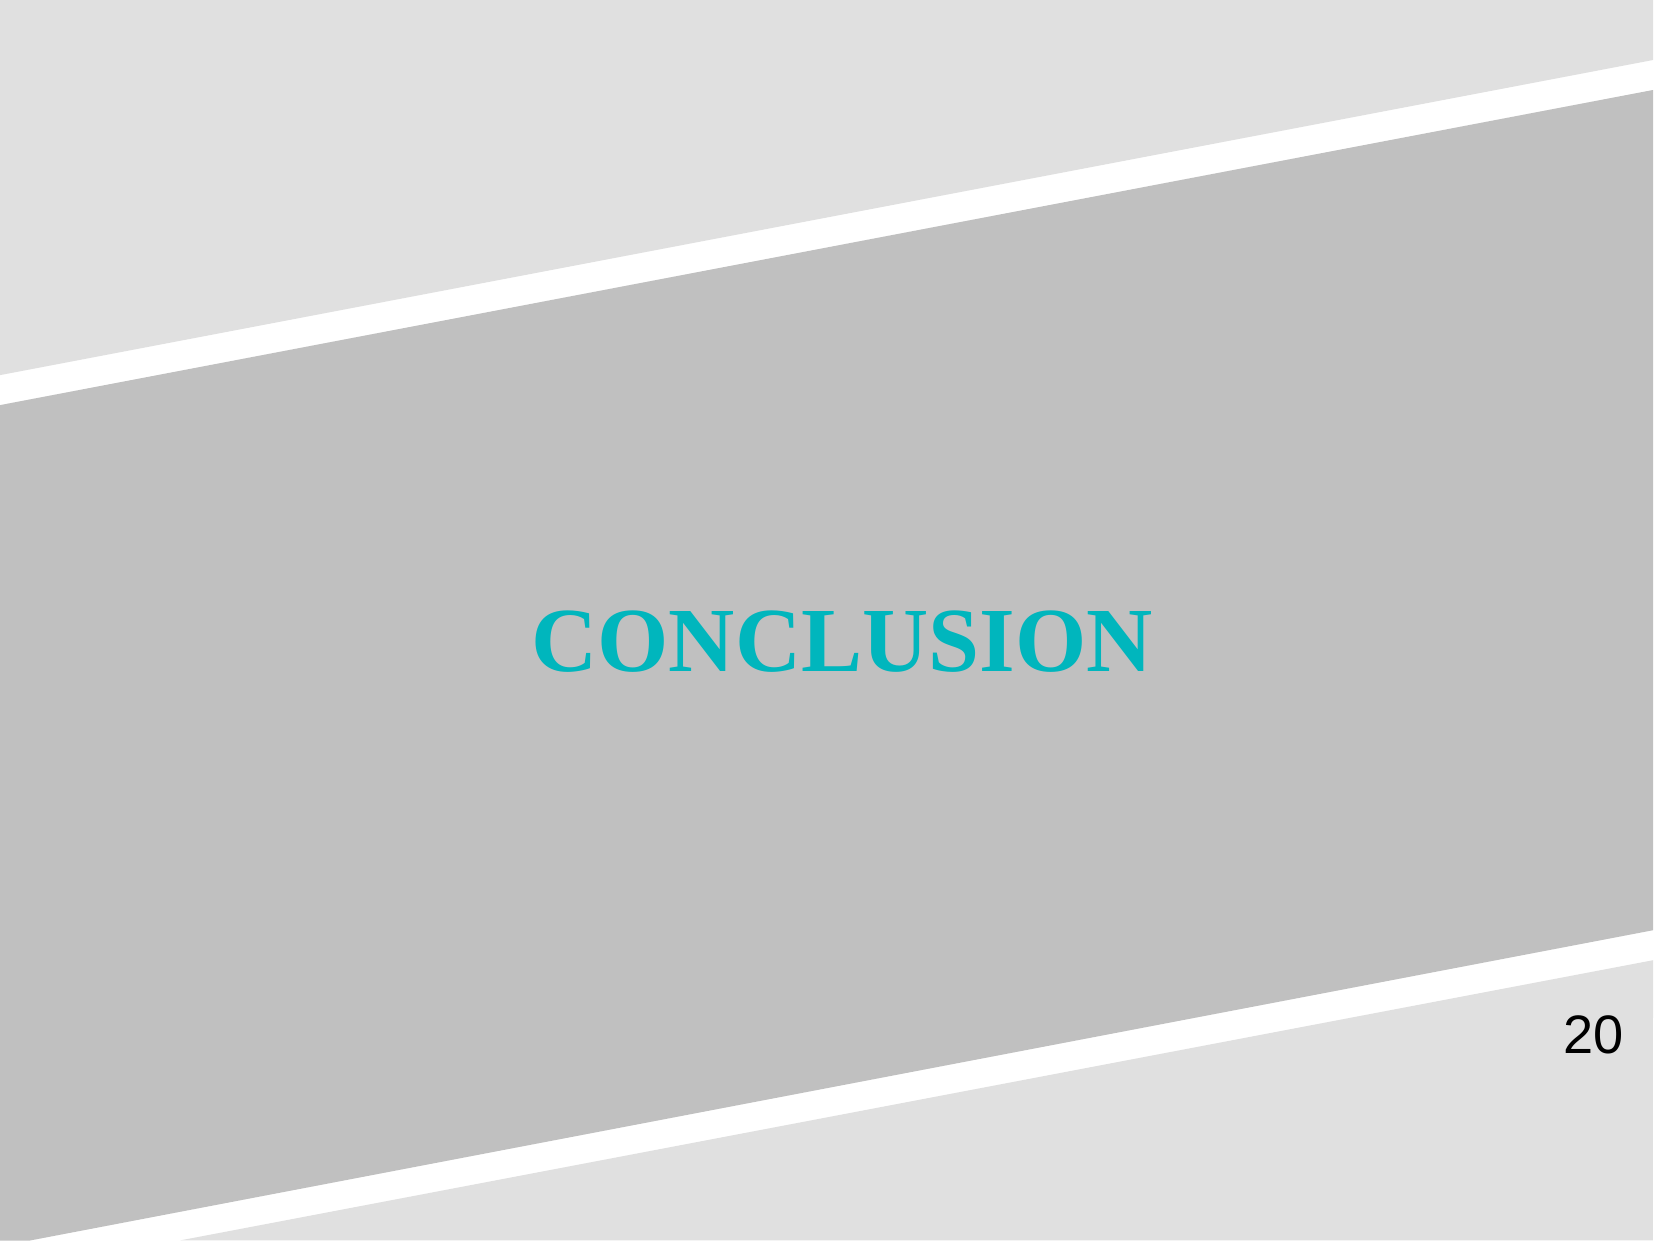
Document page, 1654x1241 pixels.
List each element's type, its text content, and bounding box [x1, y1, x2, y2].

list CONCLUSION [79, 394, 1535, 887]
